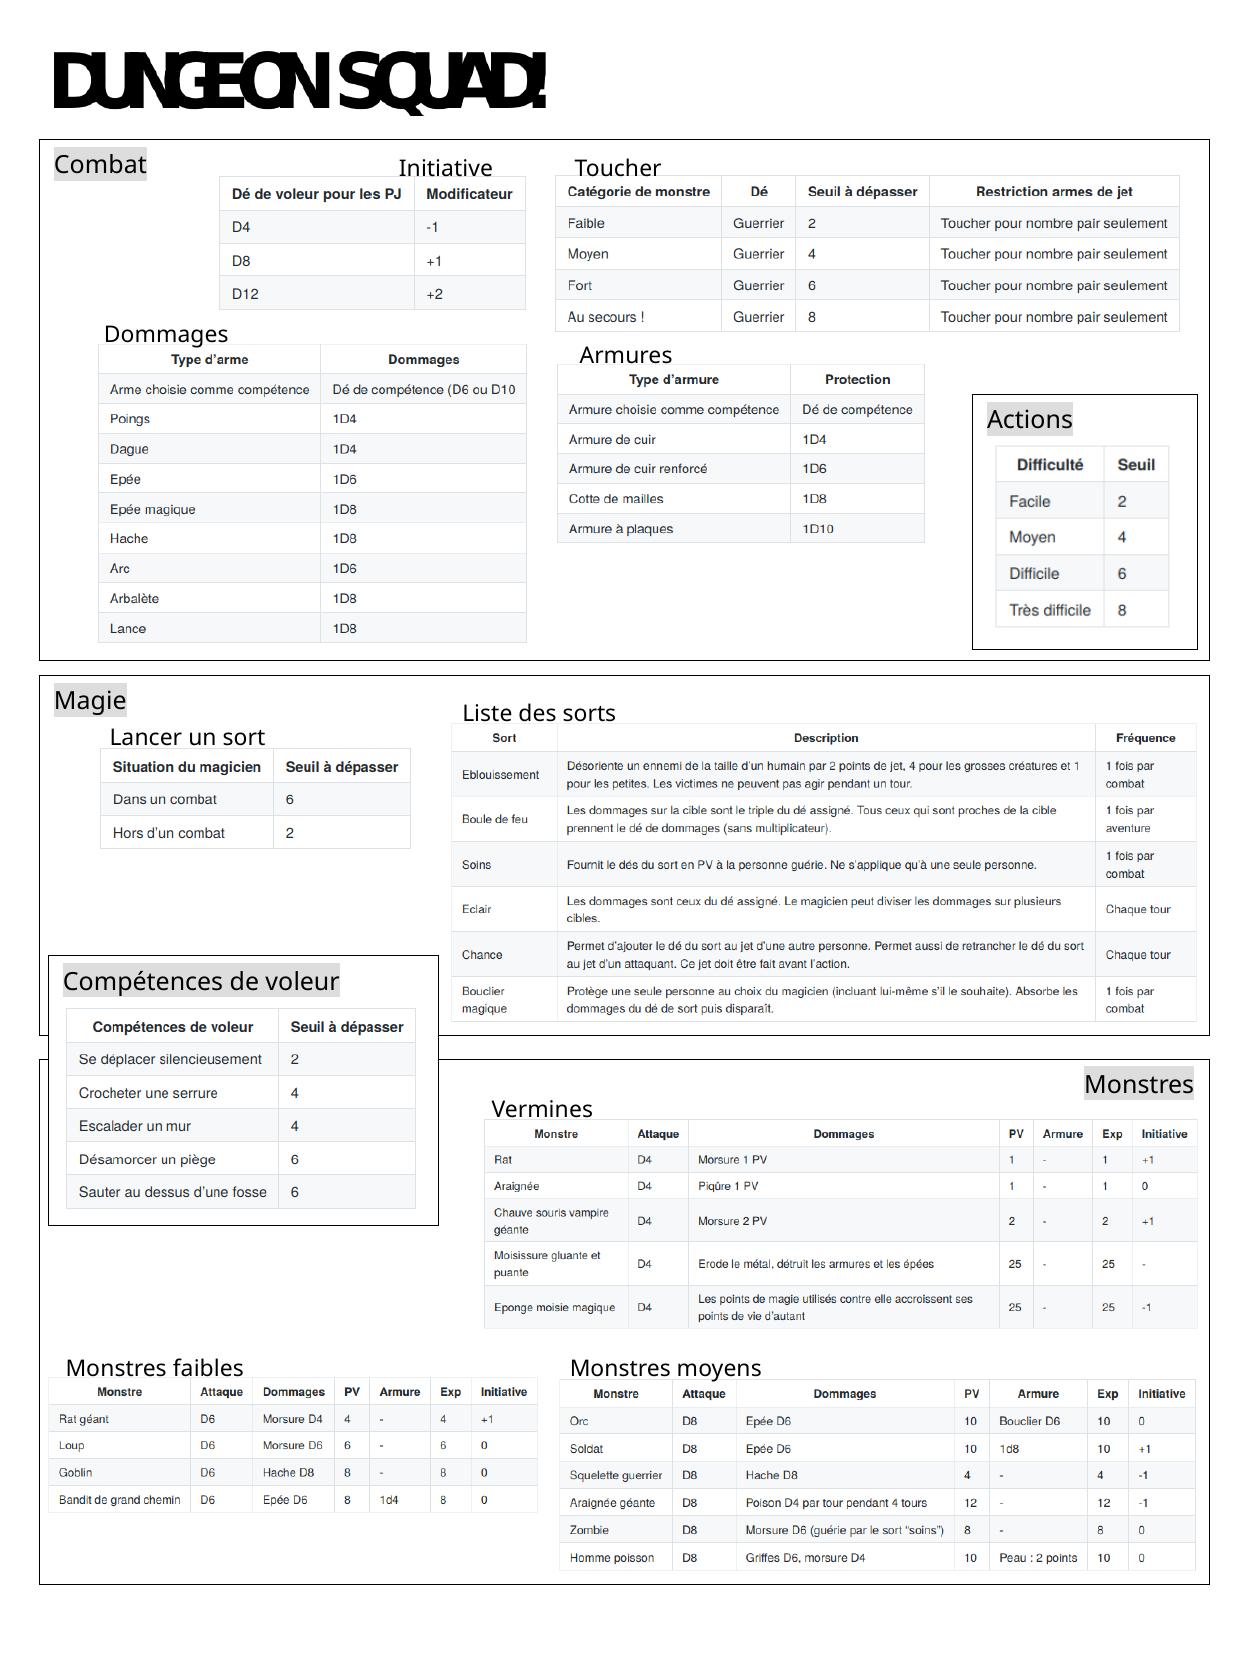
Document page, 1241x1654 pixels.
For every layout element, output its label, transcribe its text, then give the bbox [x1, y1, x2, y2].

text_box Compétences de voleur [48, 955, 439, 1226]
picture [45, 1374, 541, 1516]
text_box Dommages [89, 310, 315, 356]
picture [212, 170, 532, 315]
text_box Monstres [39, 1059, 1210, 1585]
picture [549, 170, 1184, 335]
text_box Magie [39, 675, 1210, 1036]
text_box Combat [39, 139, 1210, 661]
text_box Vermines [476, 1085, 702, 1131]
text_box Monstres faibles [50, 1344, 276, 1390]
text_box Monstres moyens [555, 1344, 781, 1390]
text_box Toucher [559, 144, 725, 181]
picture [555, 1374, 1201, 1575]
picture [63, 1003, 419, 1211]
text_box Actions [972, 394, 1198, 650]
picture [480, 1115, 1201, 1332]
picture [447, 719, 1201, 1025]
picture [94, 337, 532, 647]
picture [94, 742, 414, 852]
text_box Initiative [384, 144, 550, 181]
text_box Lancer un sort [94, 713, 320, 759]
text_box Liste des sorts [447, 690, 673, 736]
text_box Armures [564, 332, 700, 378]
picture [553, 357, 931, 548]
picture [45, 44, 556, 116]
